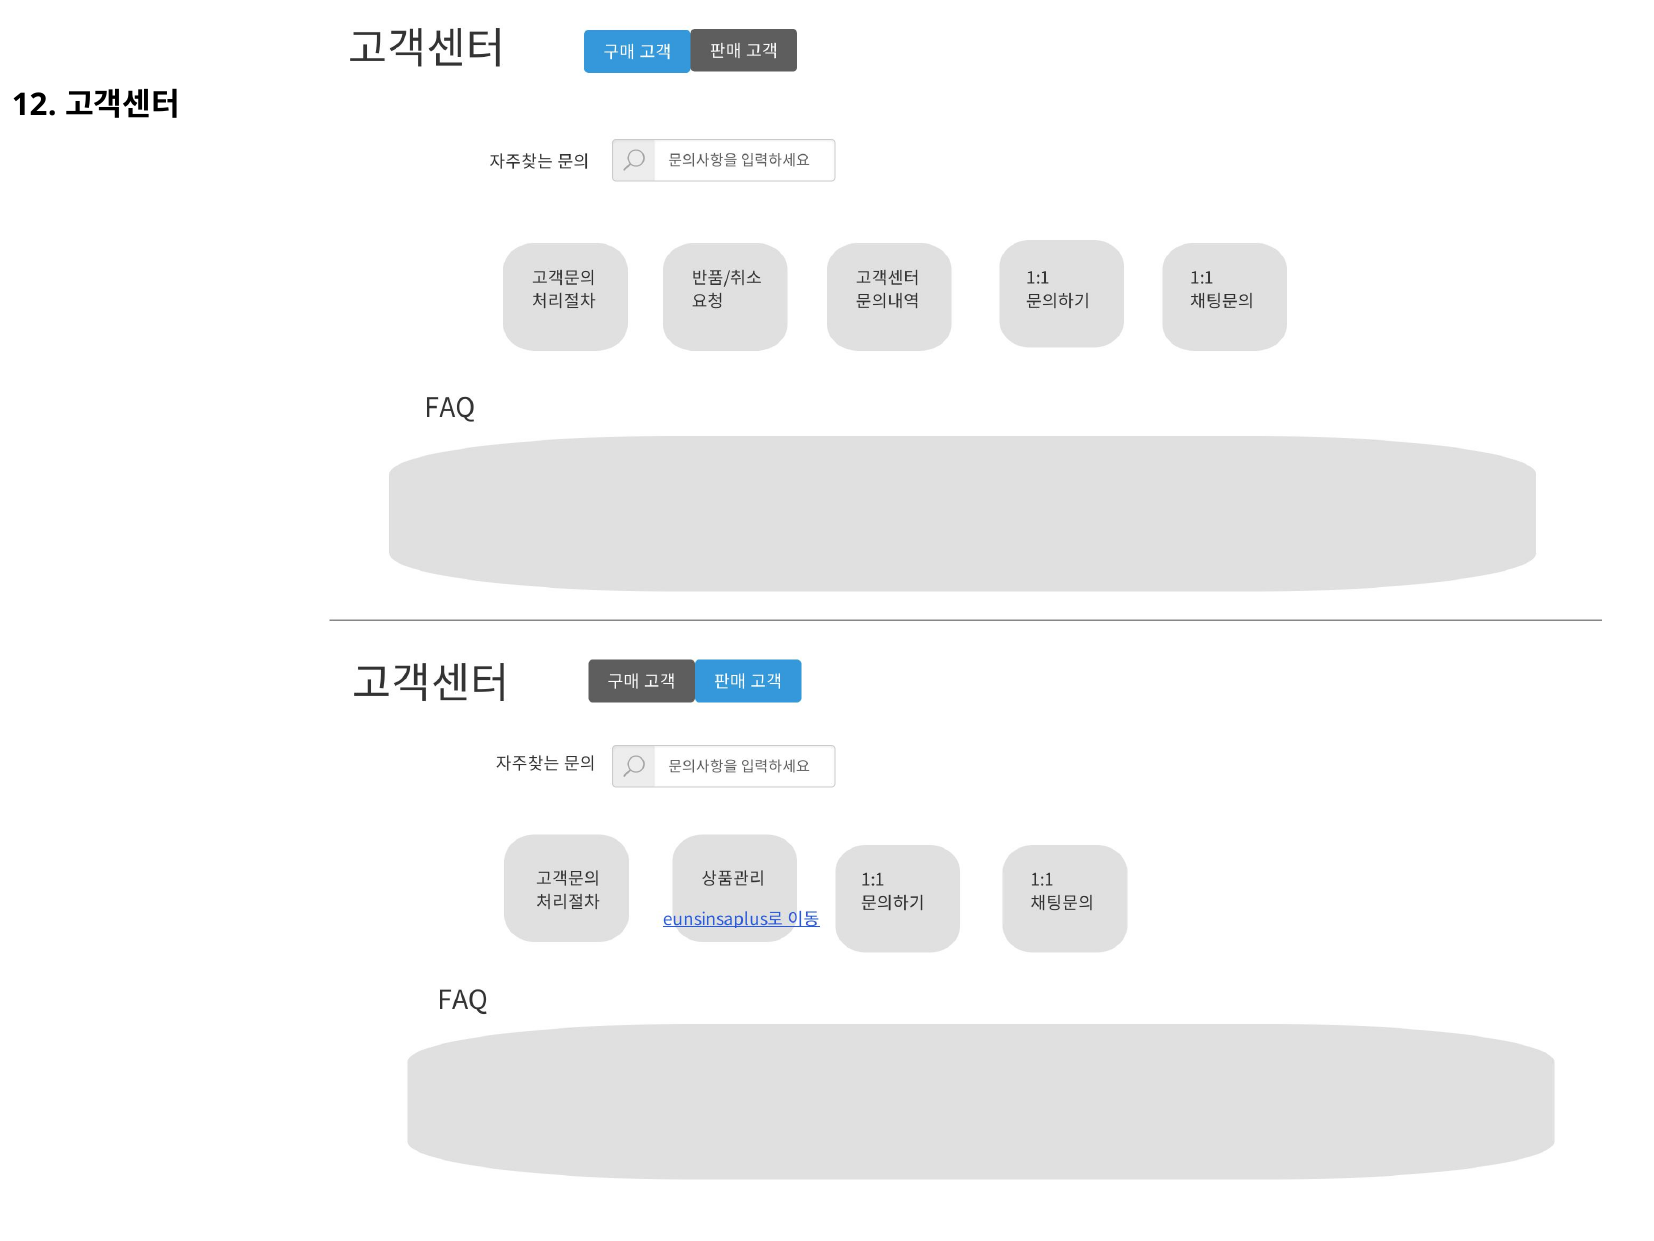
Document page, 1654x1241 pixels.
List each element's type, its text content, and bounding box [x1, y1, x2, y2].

text_box 12. 고객센터 [11, 59, 768, 146]
picture [324, 0, 1602, 1241]
